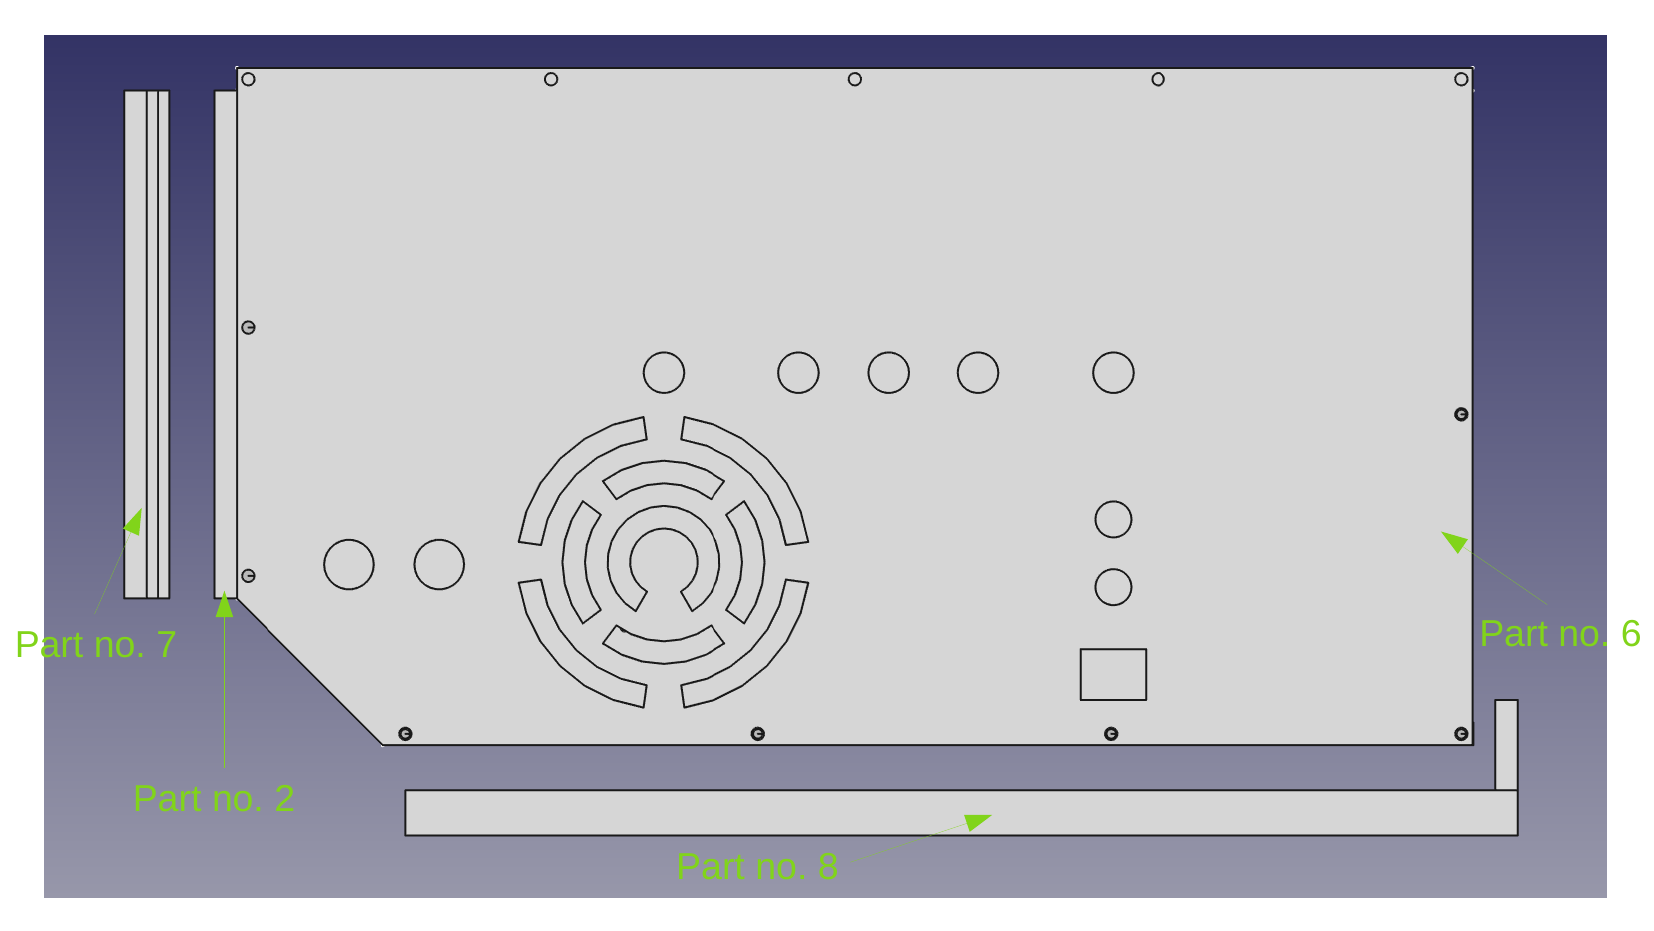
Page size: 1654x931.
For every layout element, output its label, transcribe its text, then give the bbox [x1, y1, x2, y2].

text_box Part no. 2 [118, 769, 319, 827]
text_box Part no. 8 [661, 838, 863, 896]
text_box Part no. 7 [0, 616, 201, 674]
text_box Part no. 6 [1464, 604, 1654, 662]
picture [44, 35, 1607, 898]
